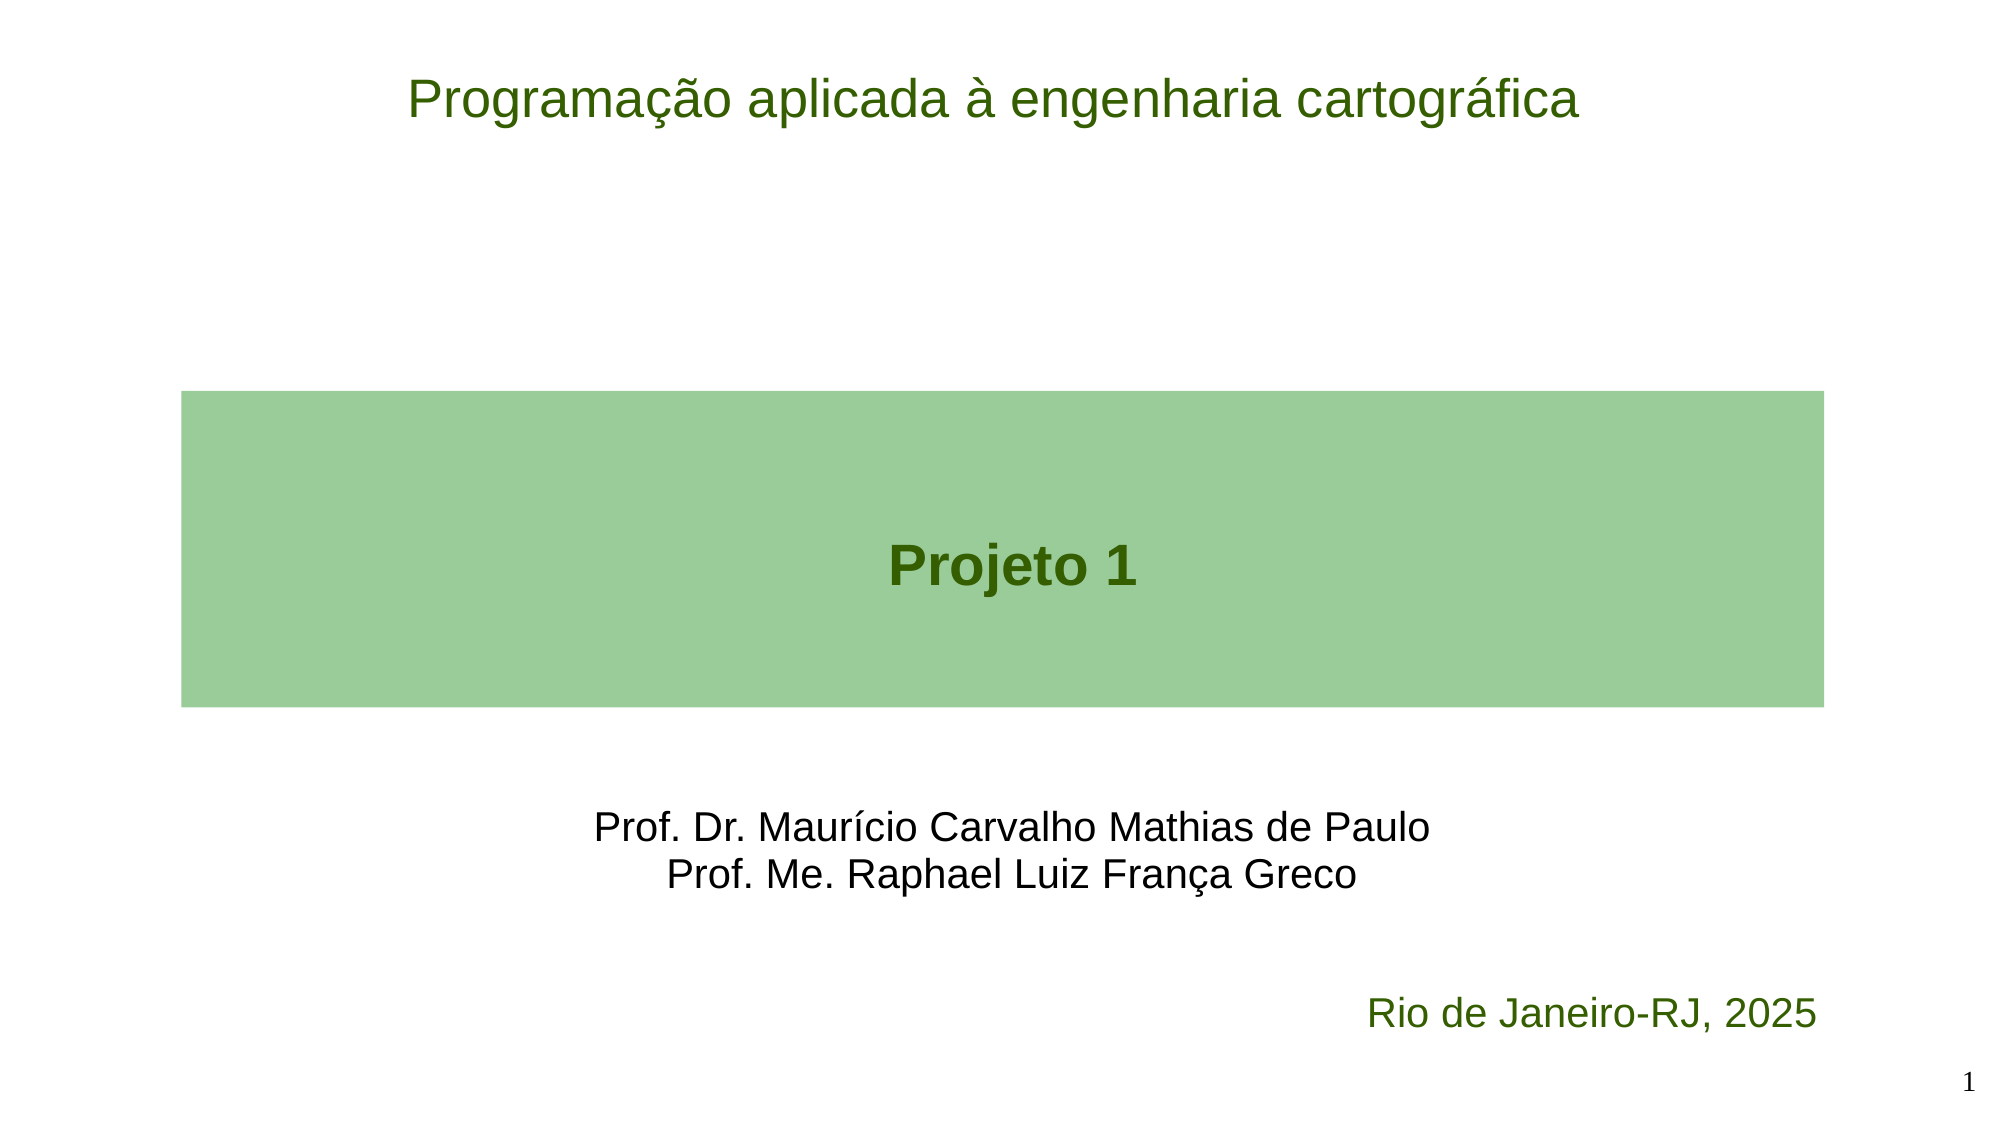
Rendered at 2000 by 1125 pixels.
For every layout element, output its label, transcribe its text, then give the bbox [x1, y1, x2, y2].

text_box Prof. Dr. Maurício Carvalho Mathias de Paulo Prof. Me. Raphael Luiz França Greco Rio de Janeiro-RJ, 2025 [191, 796, 1833, 1091]
text_box Programação aplicada à engenharia cartográfica [161, 61, 1809, 299]
title Projeto 1 [181, 390, 1825, 708]
